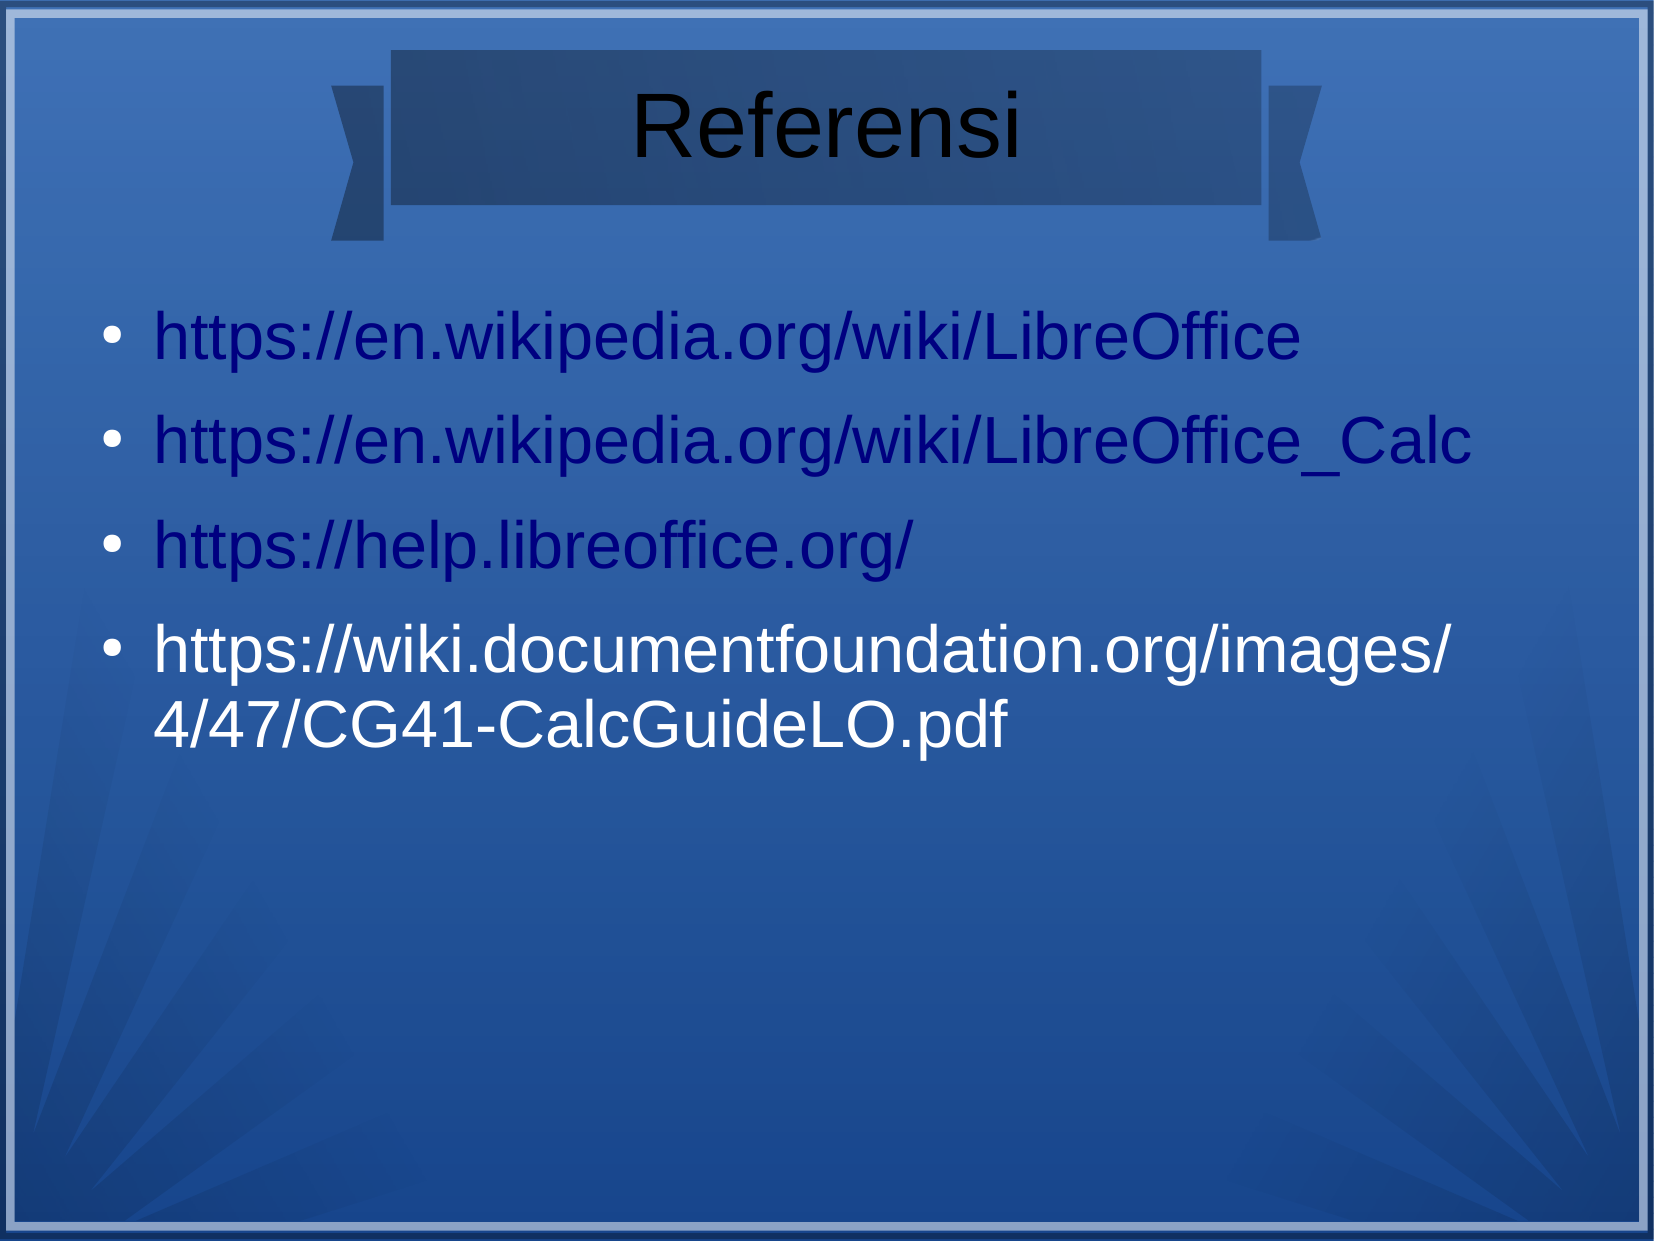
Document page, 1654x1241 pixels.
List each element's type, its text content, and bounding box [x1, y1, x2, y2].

list https://en.wikipedia.org/wiki/LibreOffice https://en.wikipedia.org/wiki/LibreOffice_Calc https://help.libreoffice.org/ https://wiki.documentfoundation.org/images/4/47/CG41-CalcGuideLO.pdf [82, 299, 1571, 1241]
title Referensi [389, 47, 1264, 205]
